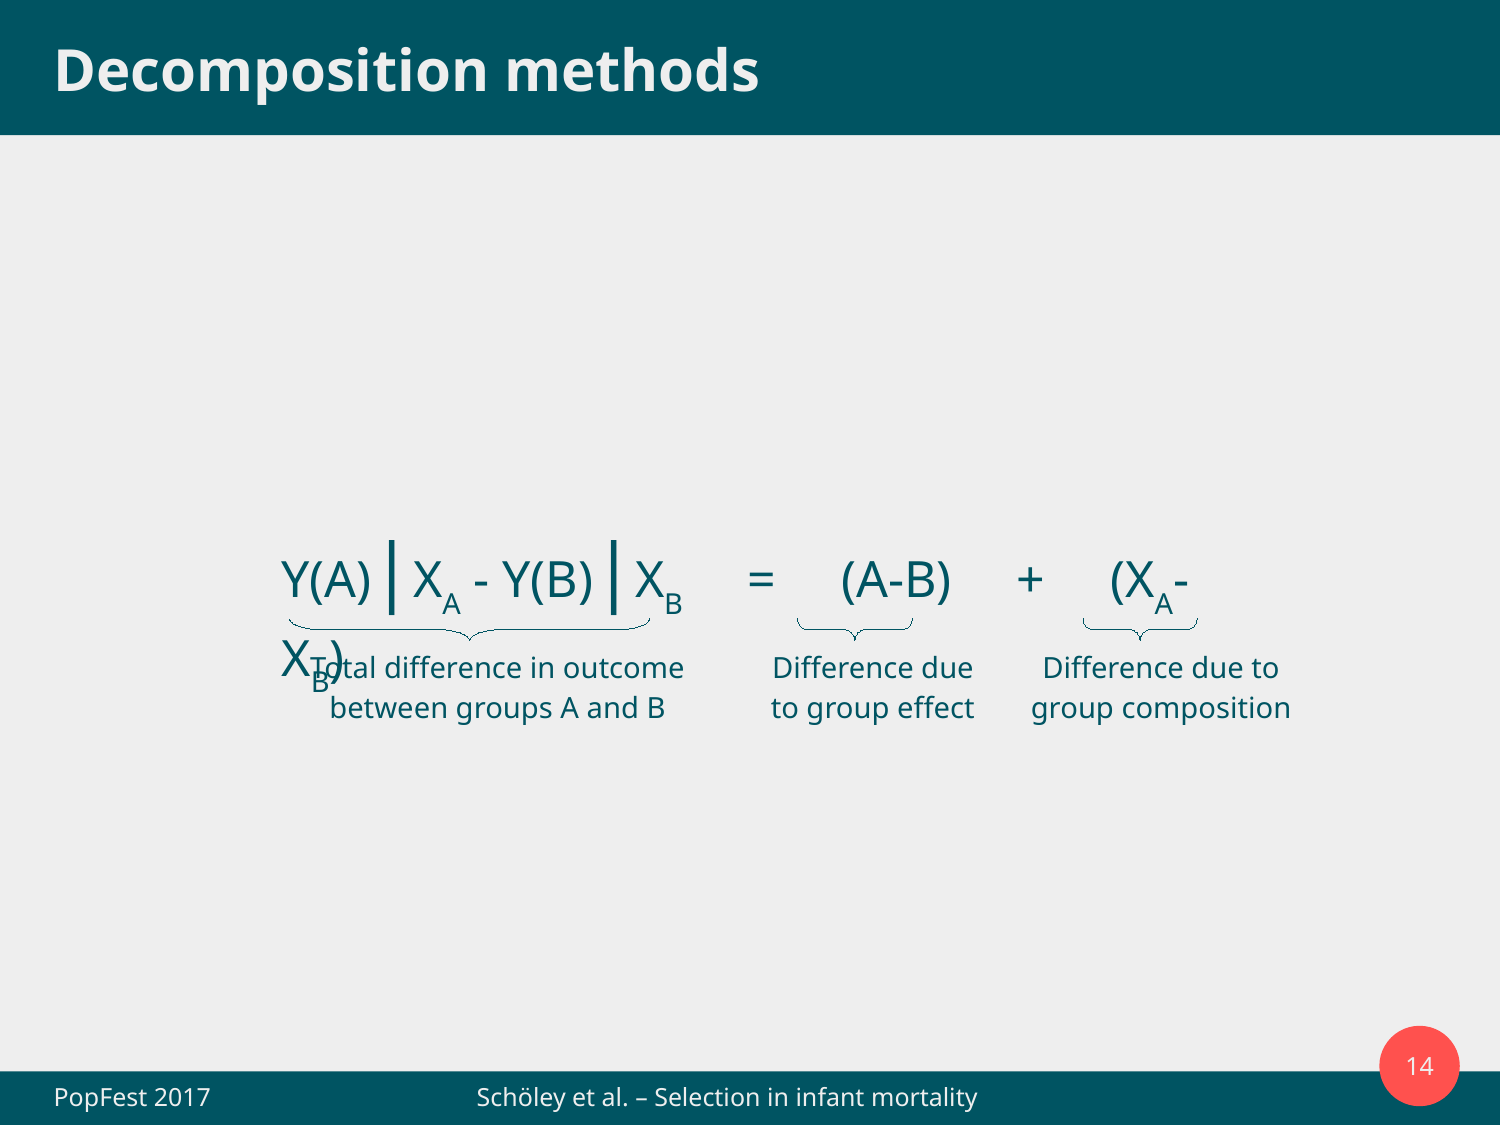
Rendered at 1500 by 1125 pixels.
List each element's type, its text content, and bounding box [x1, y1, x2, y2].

text_box Total difference in outcome between groups A and B [295, 639, 644, 733]
text_box Y(A)|XA - Y(B)|XB = (A-B) + (XA-XB) [266, 510, 1234, 705]
text_box Difference due to group composition [1015, 640, 1263, 733]
title Decomposition methods [53, 0, 1447, 141]
text_box Difference due to group effect [756, 640, 958, 733]
